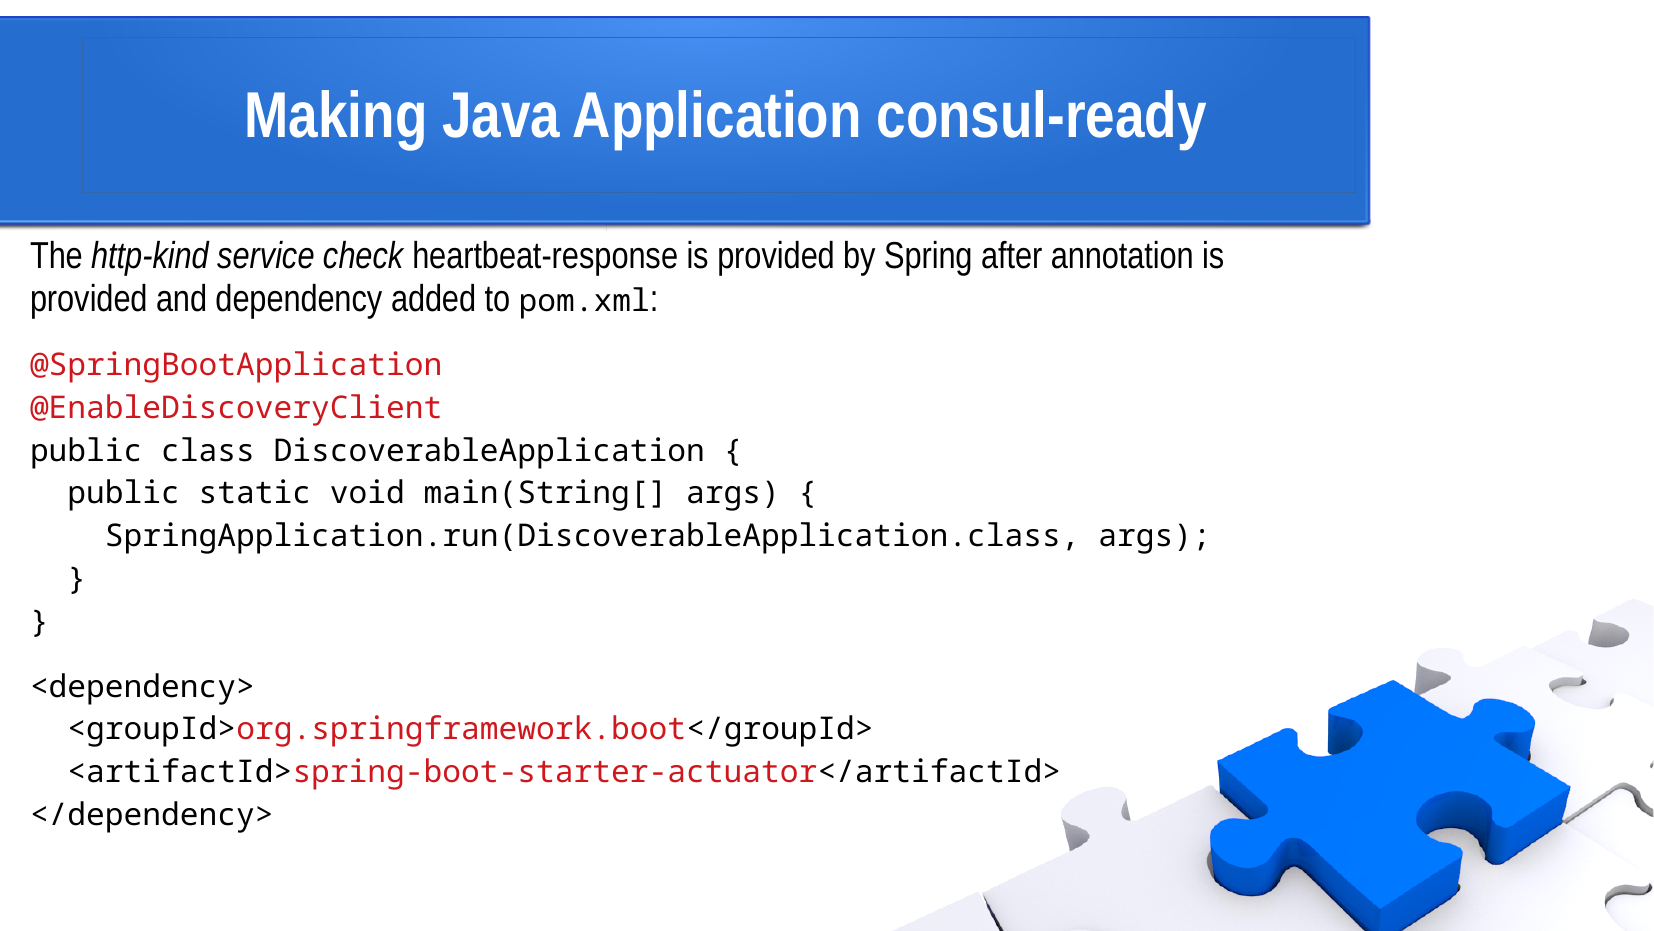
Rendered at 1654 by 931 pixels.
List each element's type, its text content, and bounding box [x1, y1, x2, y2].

list The http-kind service check heartbeat-response is provided by Spring after annotation is provided and dependency added to pom.xml: [30, 225, 1343, 331]
picture [0, 16, 1375, 231]
title Making Java Application consul-ready [82, 37, 1356, 193]
picture [872, 491, 1654, 931]
list @SpringBootApplication @EnableDiscoveryClient public class DiscoverableApplication { public static void main(String[] args) { SpringApplication.run(DiscoverableApplication.class, args); } } <dependency> <groupId>org.springframework.boot</groupId> <artifactId>spring-boot-starter-actuator</artifactId> </dependency> [30, 342, 1606, 853]
